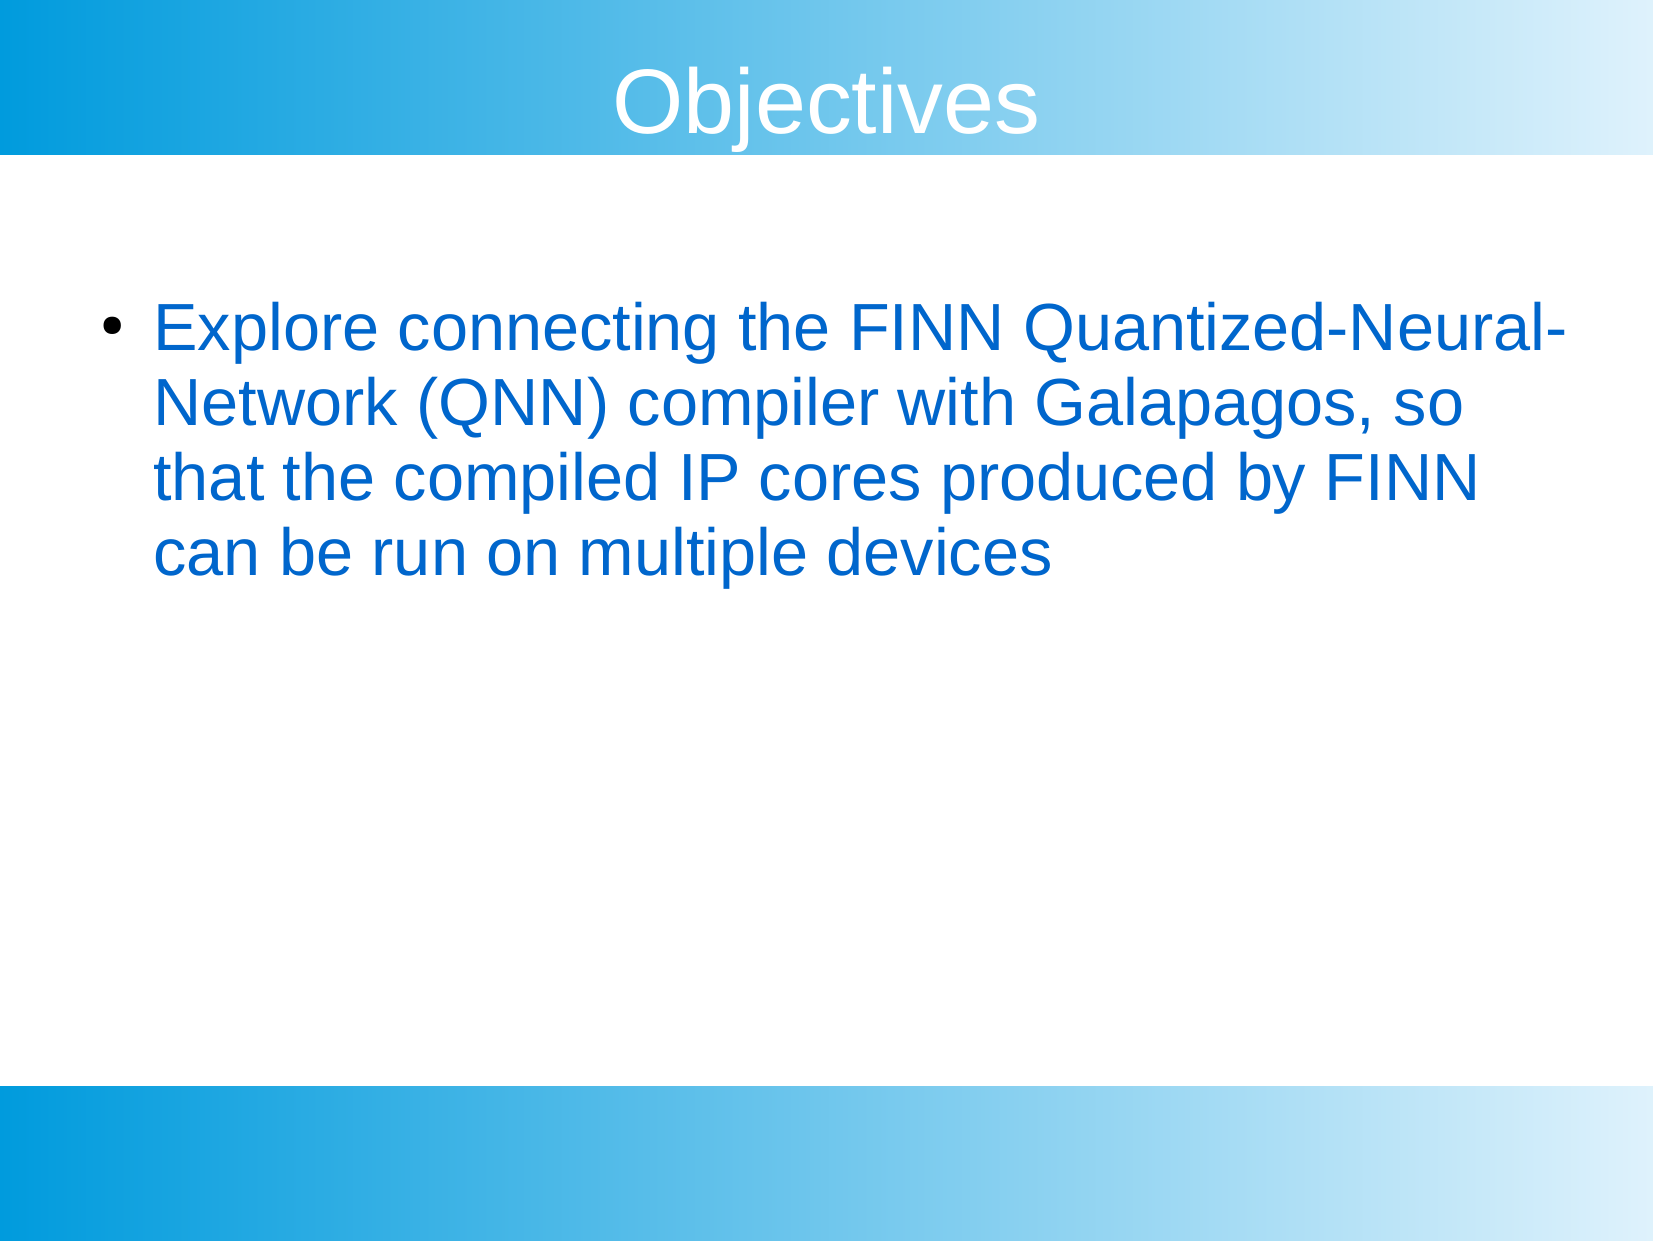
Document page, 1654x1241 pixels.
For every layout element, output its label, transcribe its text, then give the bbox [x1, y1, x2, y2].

title Objectives [82, 49, 1571, 155]
list Explore connecting the FINN Quantized-Neural-Network (QNN) compiler with Galapagos, so that the compiled IP cores produced by FINN can be run on multiple devices [82, 290, 1571, 1010]
